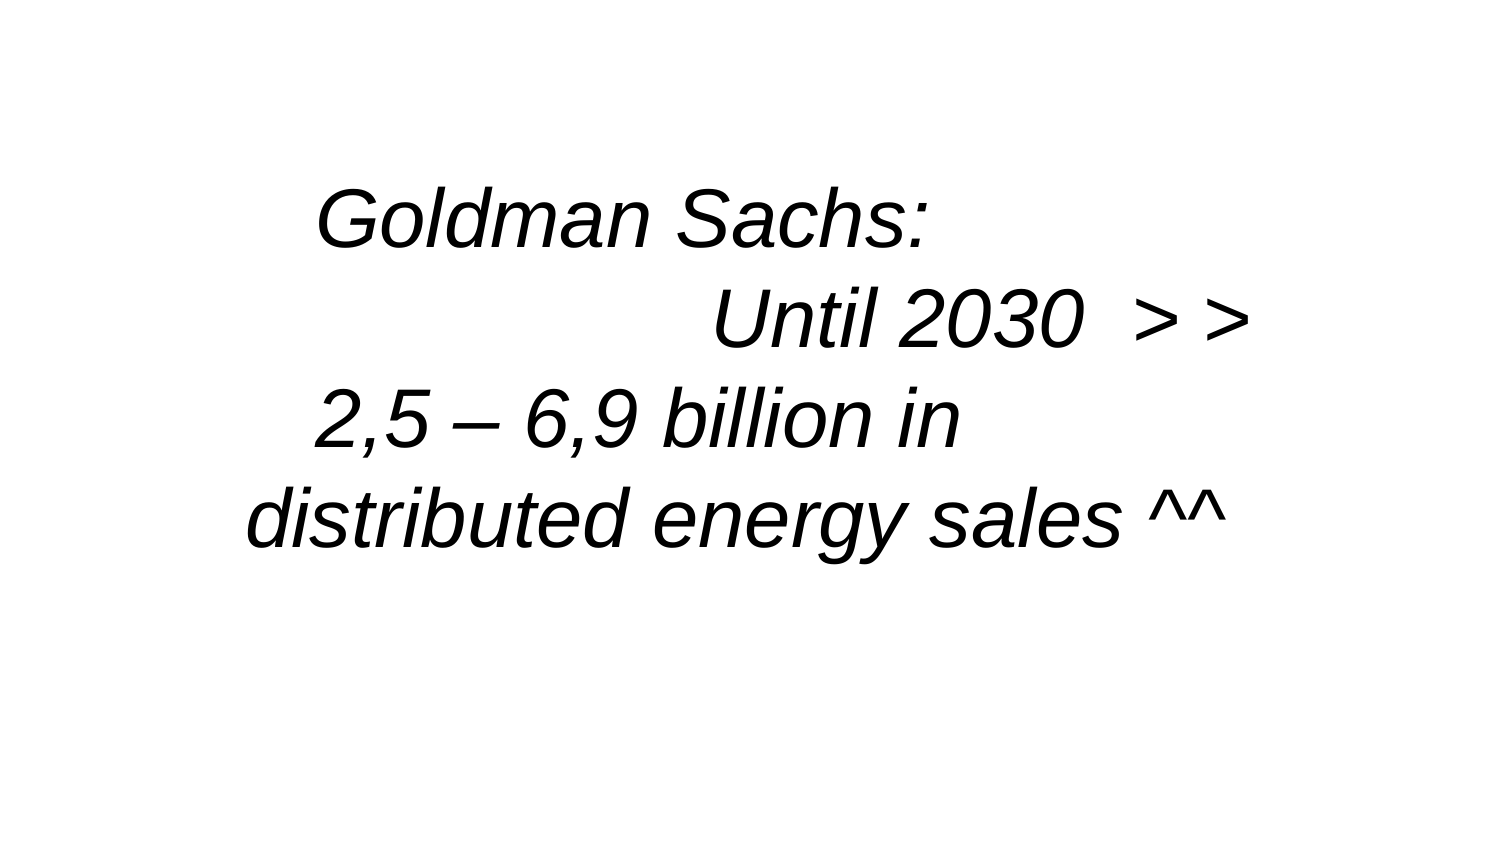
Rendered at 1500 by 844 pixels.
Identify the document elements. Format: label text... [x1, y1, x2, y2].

text_box Goldman Sachs: Until 2030 > > 2,5 – 6,9 billion in distributed energy sales ^^ [230, 79, 1305, 750]
